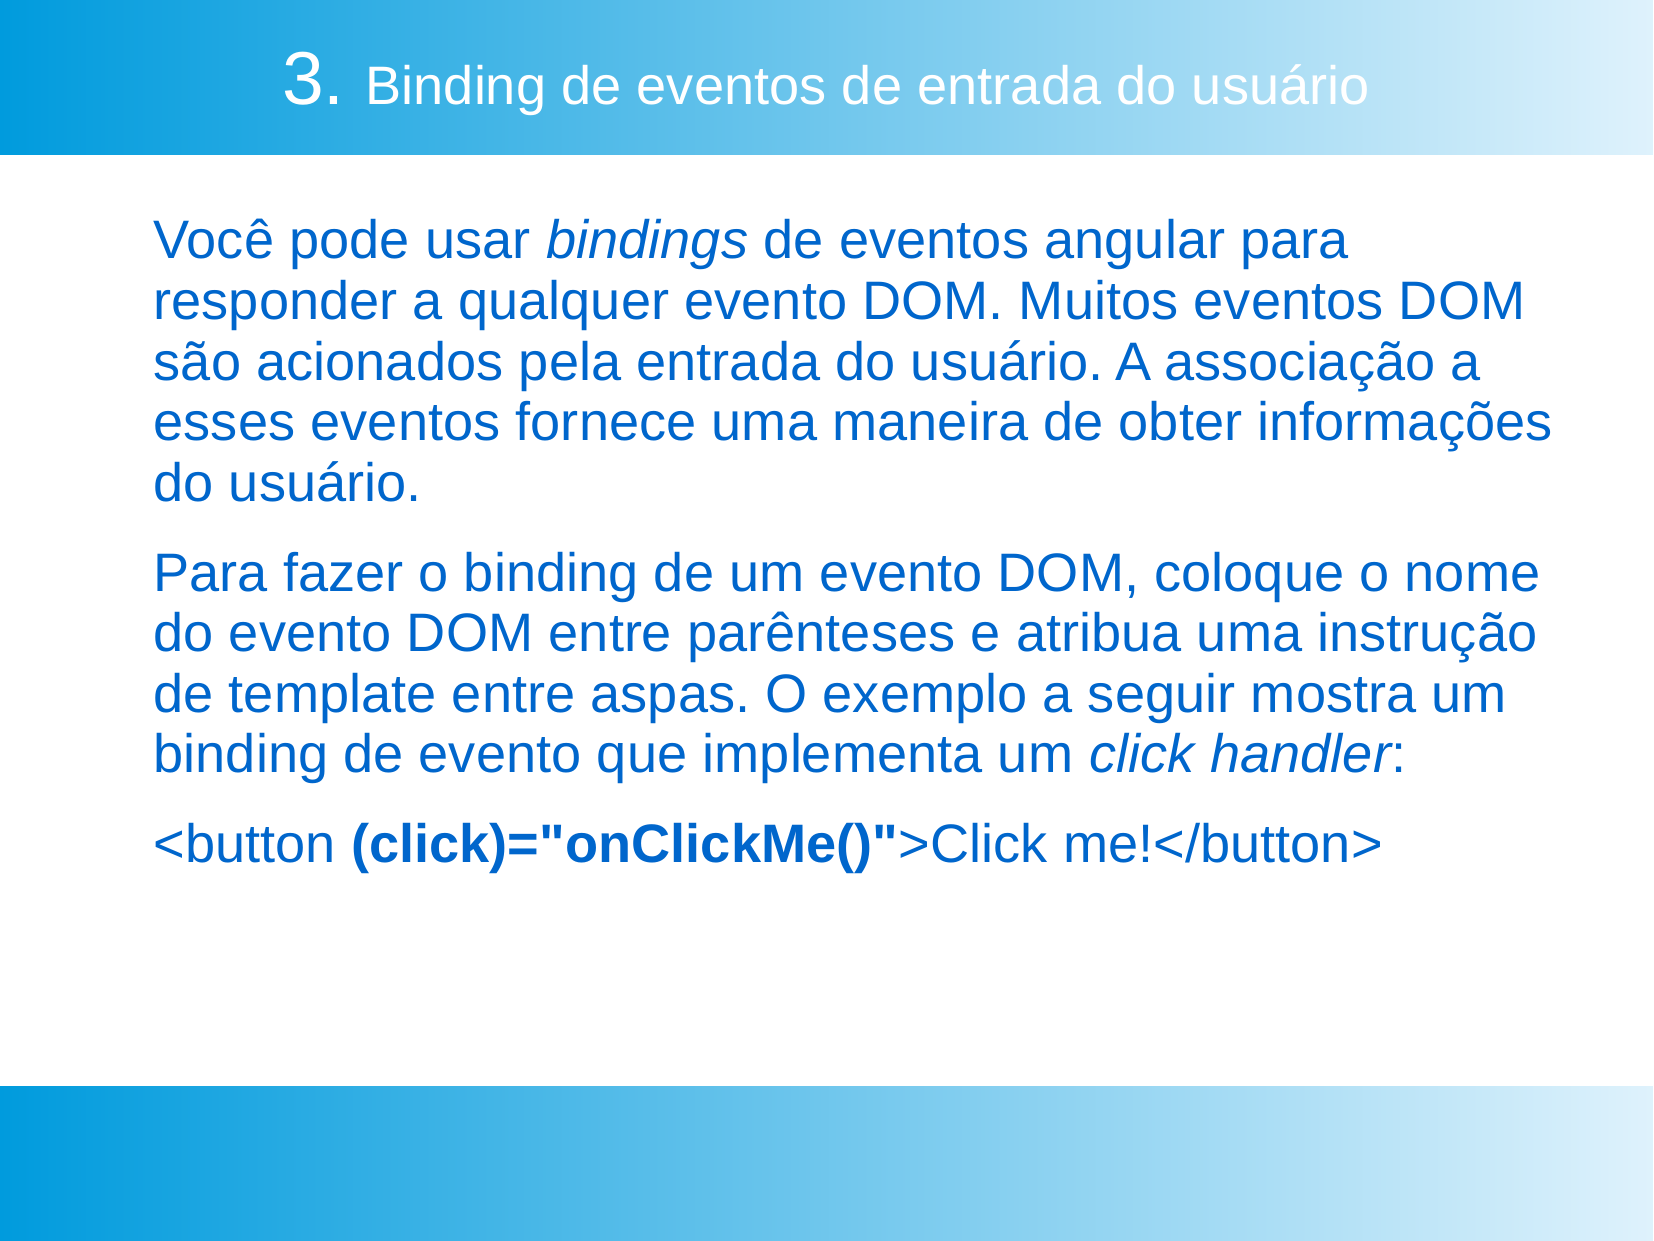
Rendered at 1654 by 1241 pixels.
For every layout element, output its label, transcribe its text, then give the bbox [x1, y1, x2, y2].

list Você pode usar bindings de eventos angular para responder a qualquer evento DOM. Muitos eventos DOM são acionados pela entrada do usuário. A associação a esses eventos fornece uma maneira de obter informações do usuário. Para fazer o binding de um evento DOM, coloque o nome do evento DOM entre parênteses e atribua uma instrução de template entre aspas. O exemplo a seguir mostra um binding de evento que implementa um click handler: <button (click)="onClickMe()">Click me!</button> [82, 210, 1571, 1036]
title 3. Binding de eventos de entrada do usuário [82, 5, 1571, 151]
